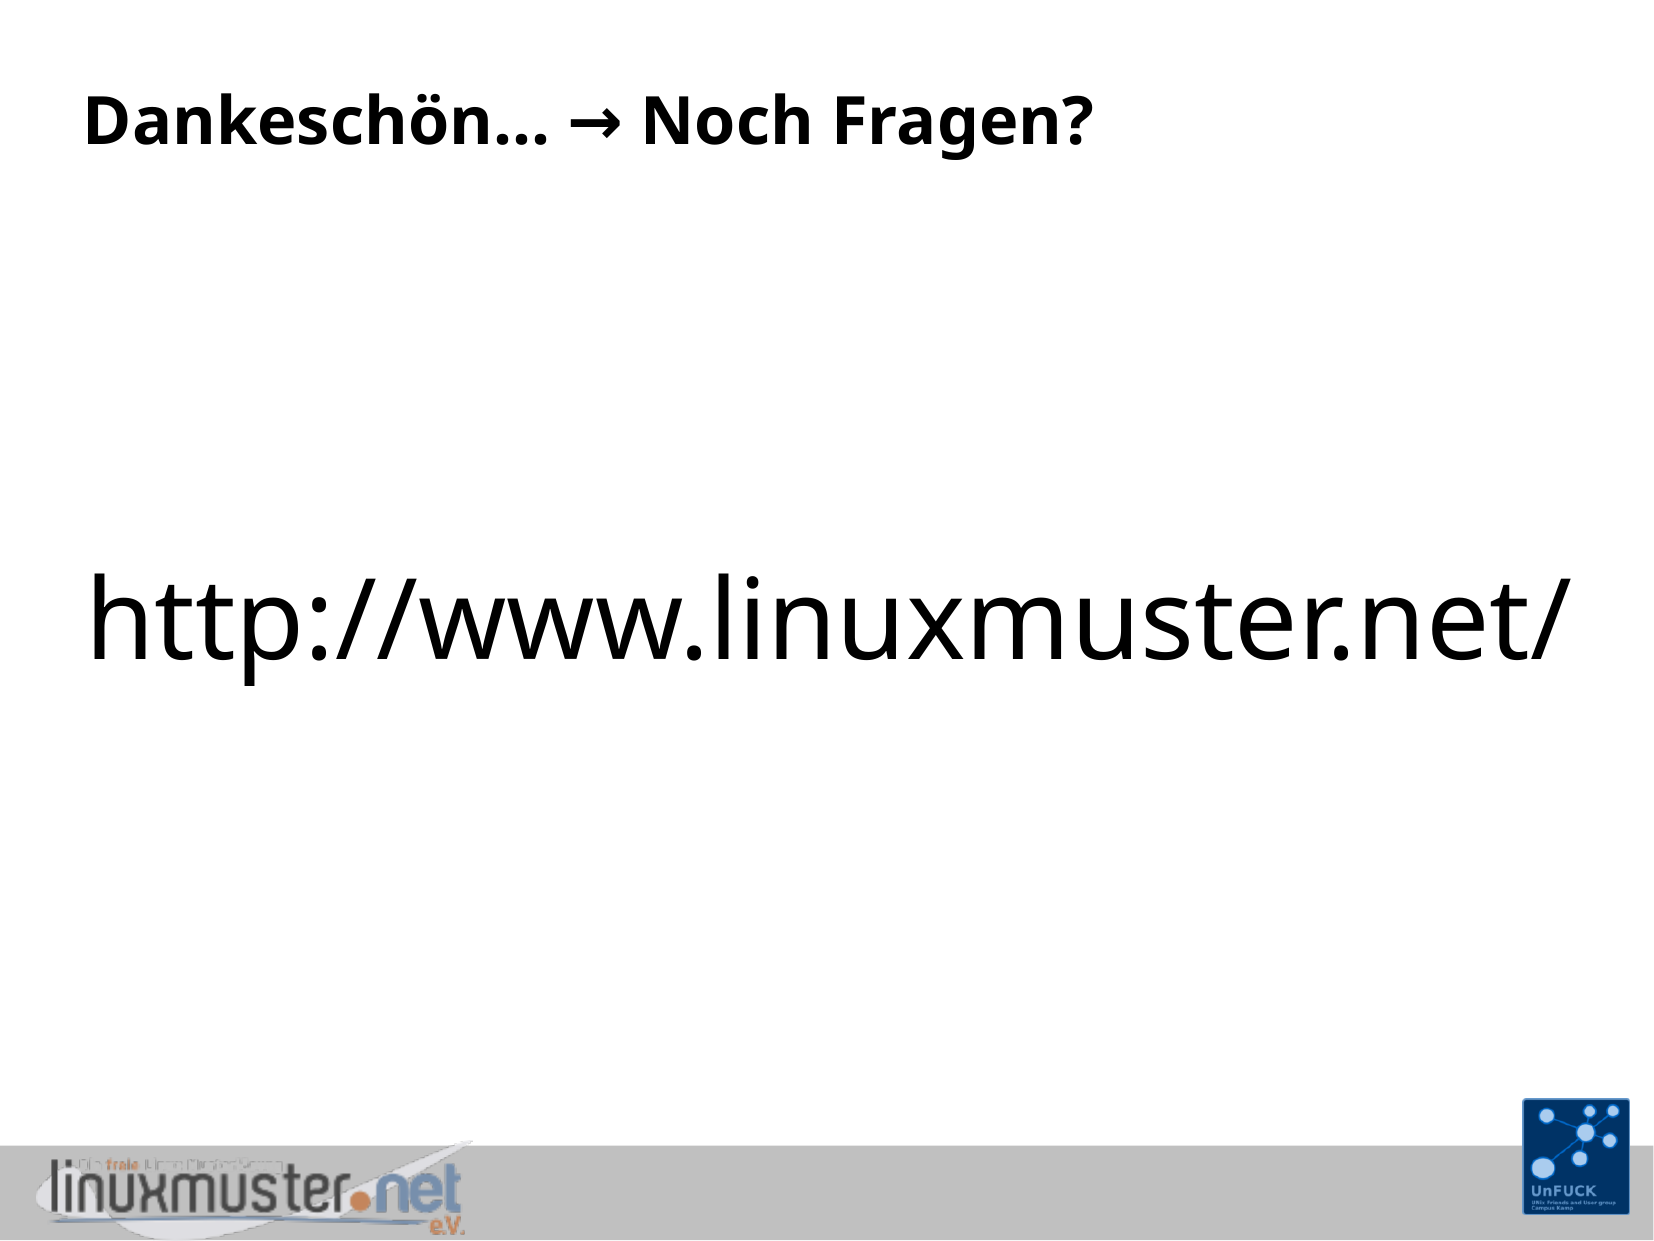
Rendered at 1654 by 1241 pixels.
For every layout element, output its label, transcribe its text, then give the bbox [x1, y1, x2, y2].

picture [36, 1140, 473, 1241]
picture [1522, 1098, 1630, 1215]
title Dankeschön... → Noch Fragen? [82, 49, 1571, 189]
text_box http://www.linuxmuster.net/ [70, 531, 1571, 674]
